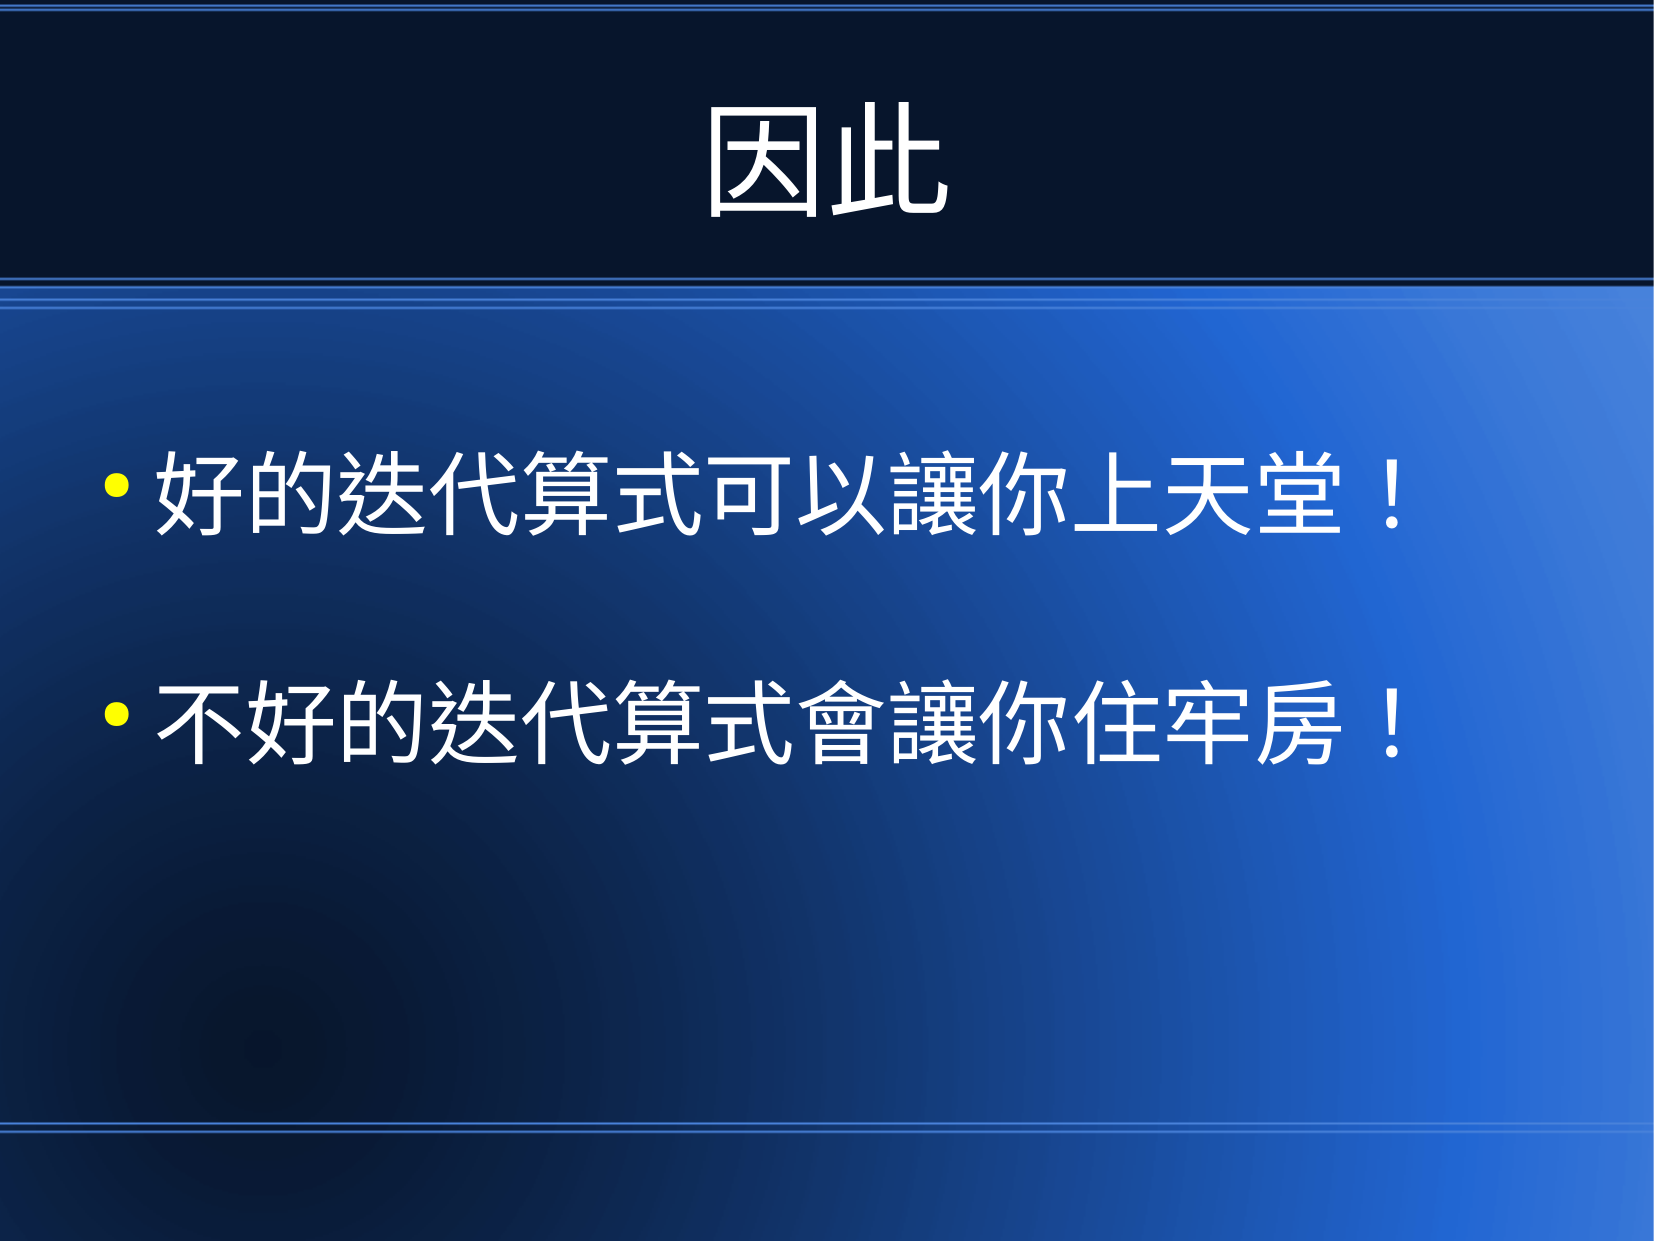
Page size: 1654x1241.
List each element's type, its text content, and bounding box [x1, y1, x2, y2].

list 好的迭代算式可以讓你上天堂！ 不好的迭代算式會讓你住牢房！ [82, 355, 1571, 1241]
picture [0, 0, 1654, 1241]
title 因此 [82, 49, 1571, 257]
